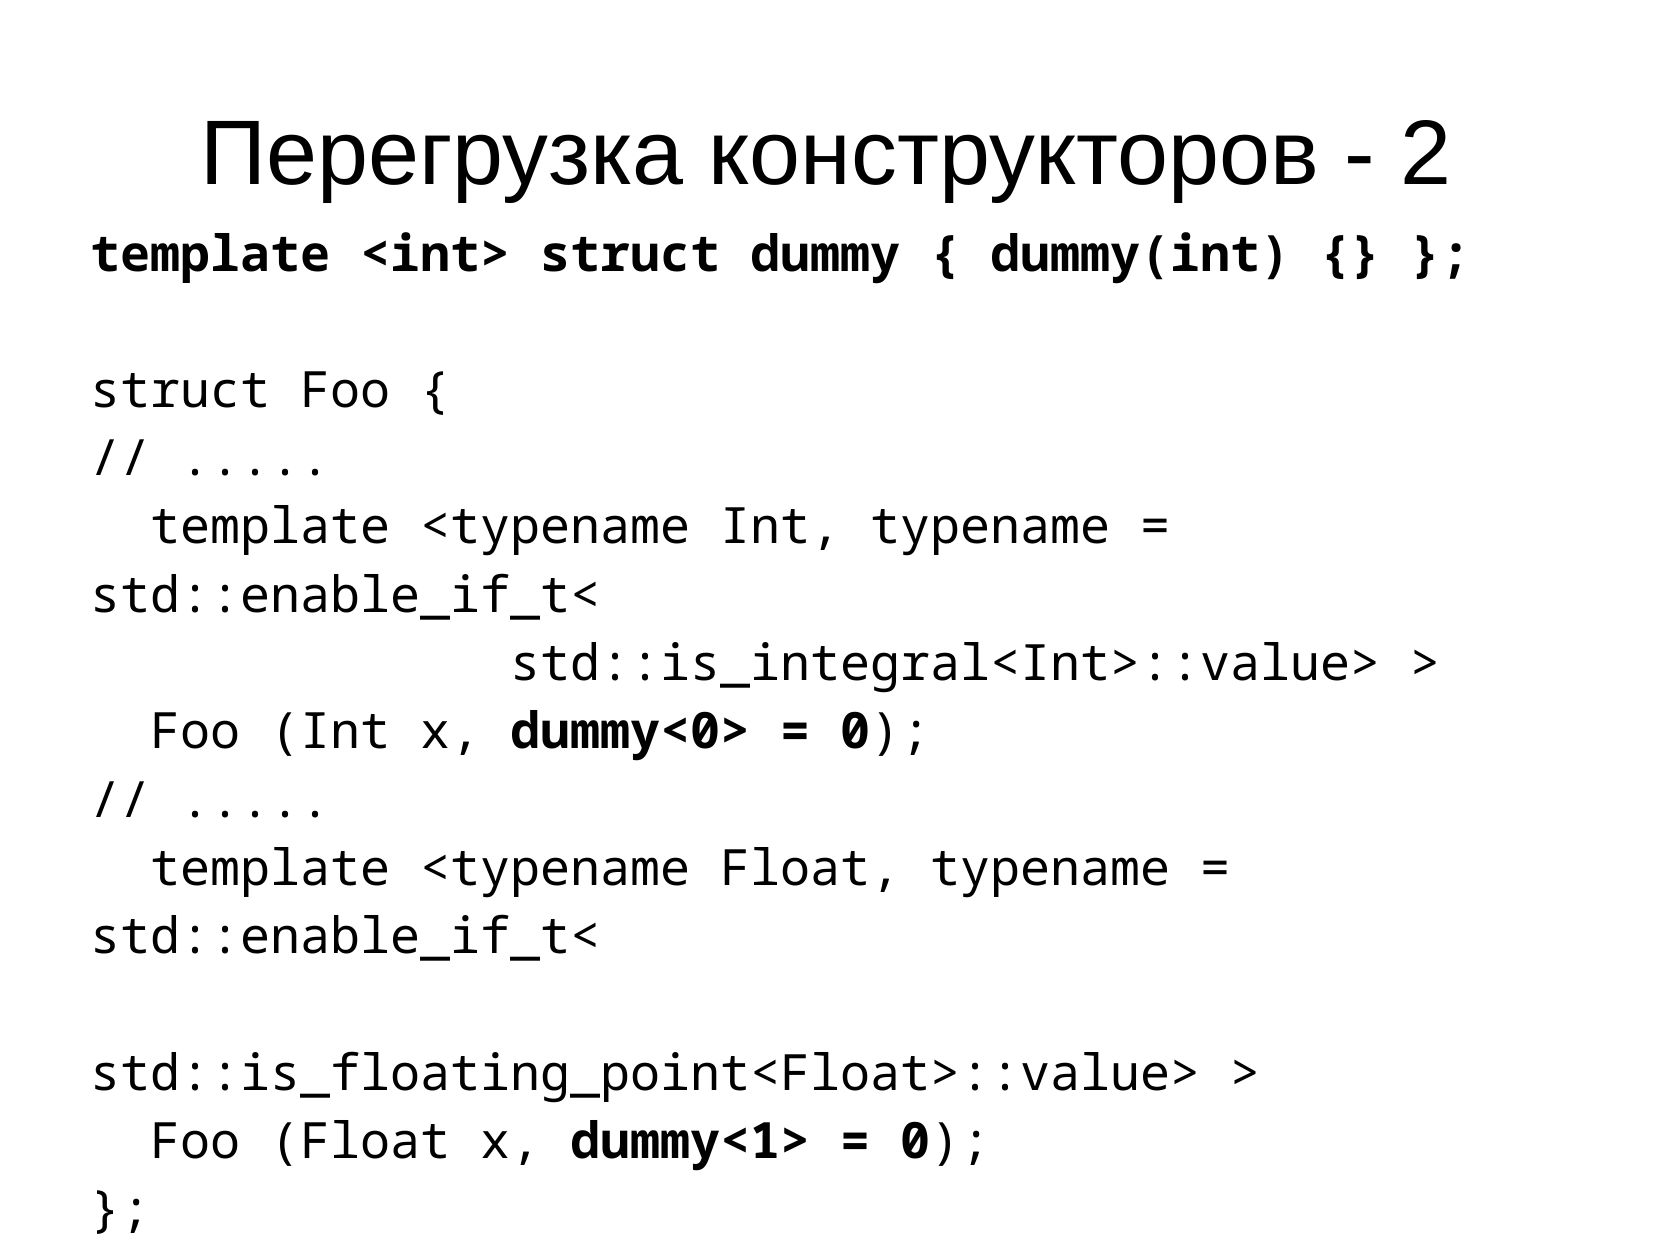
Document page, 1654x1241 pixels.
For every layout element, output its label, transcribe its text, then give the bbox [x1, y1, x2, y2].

subtitle template <int> struct dummy { dummy(int) {} }; struct Foo { // ..... template <typename Int, typename = std::enable_if_t< std::is_integral<Int>::value> > Foo (Int x, dummy<0> = 0); // ..... template <typename Float, typename = std::enable_if_t< std::is_floating_point<Float>::value> > Foo (Float x, dummy<1> = 0); }; [90, 294, 1579, 1165]
title Перегрузка конструкторов - 2 [82, 49, 1571, 257]
